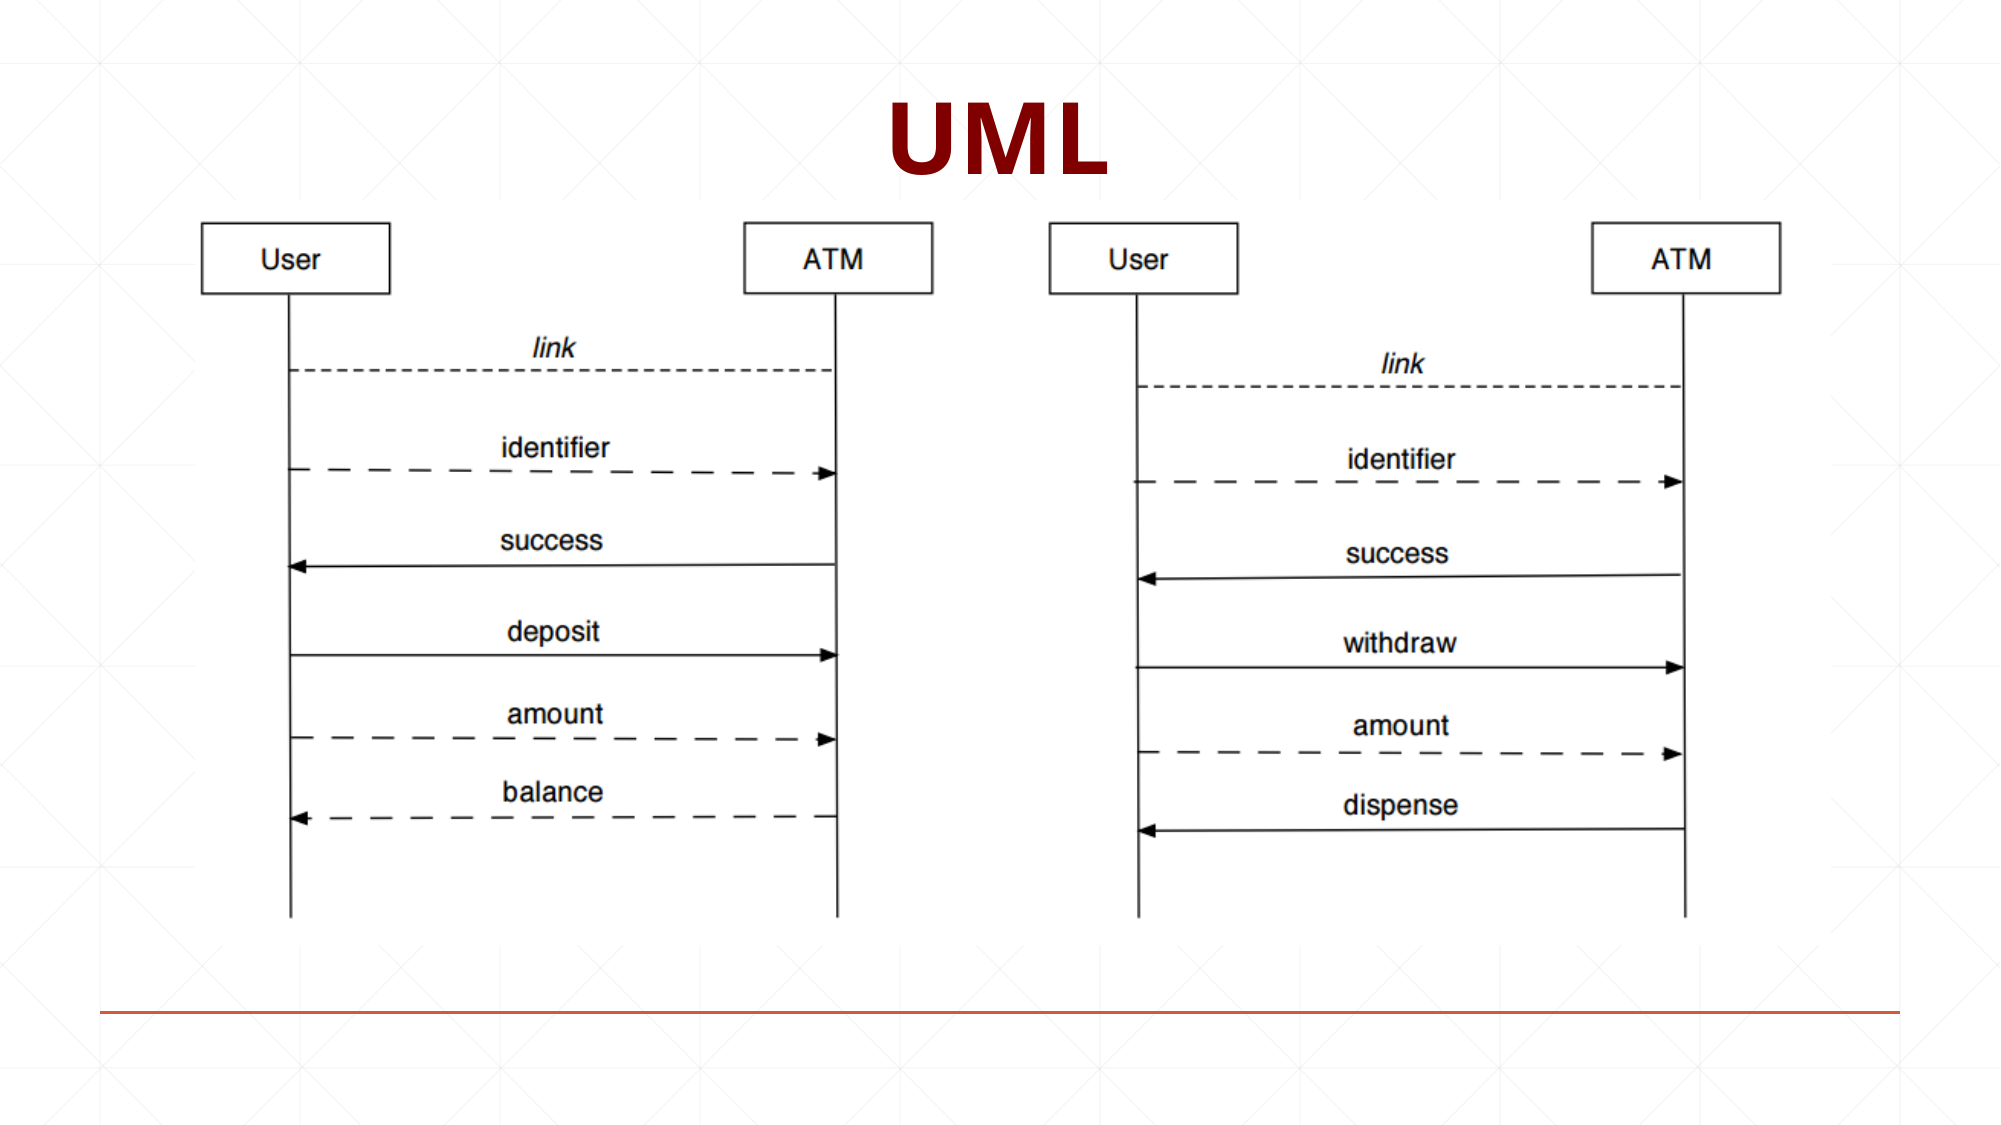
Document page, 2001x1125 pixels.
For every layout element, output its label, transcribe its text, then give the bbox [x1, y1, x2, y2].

text_box UML [105, 60, 1891, 201]
picture [195, 200, 1831, 946]
